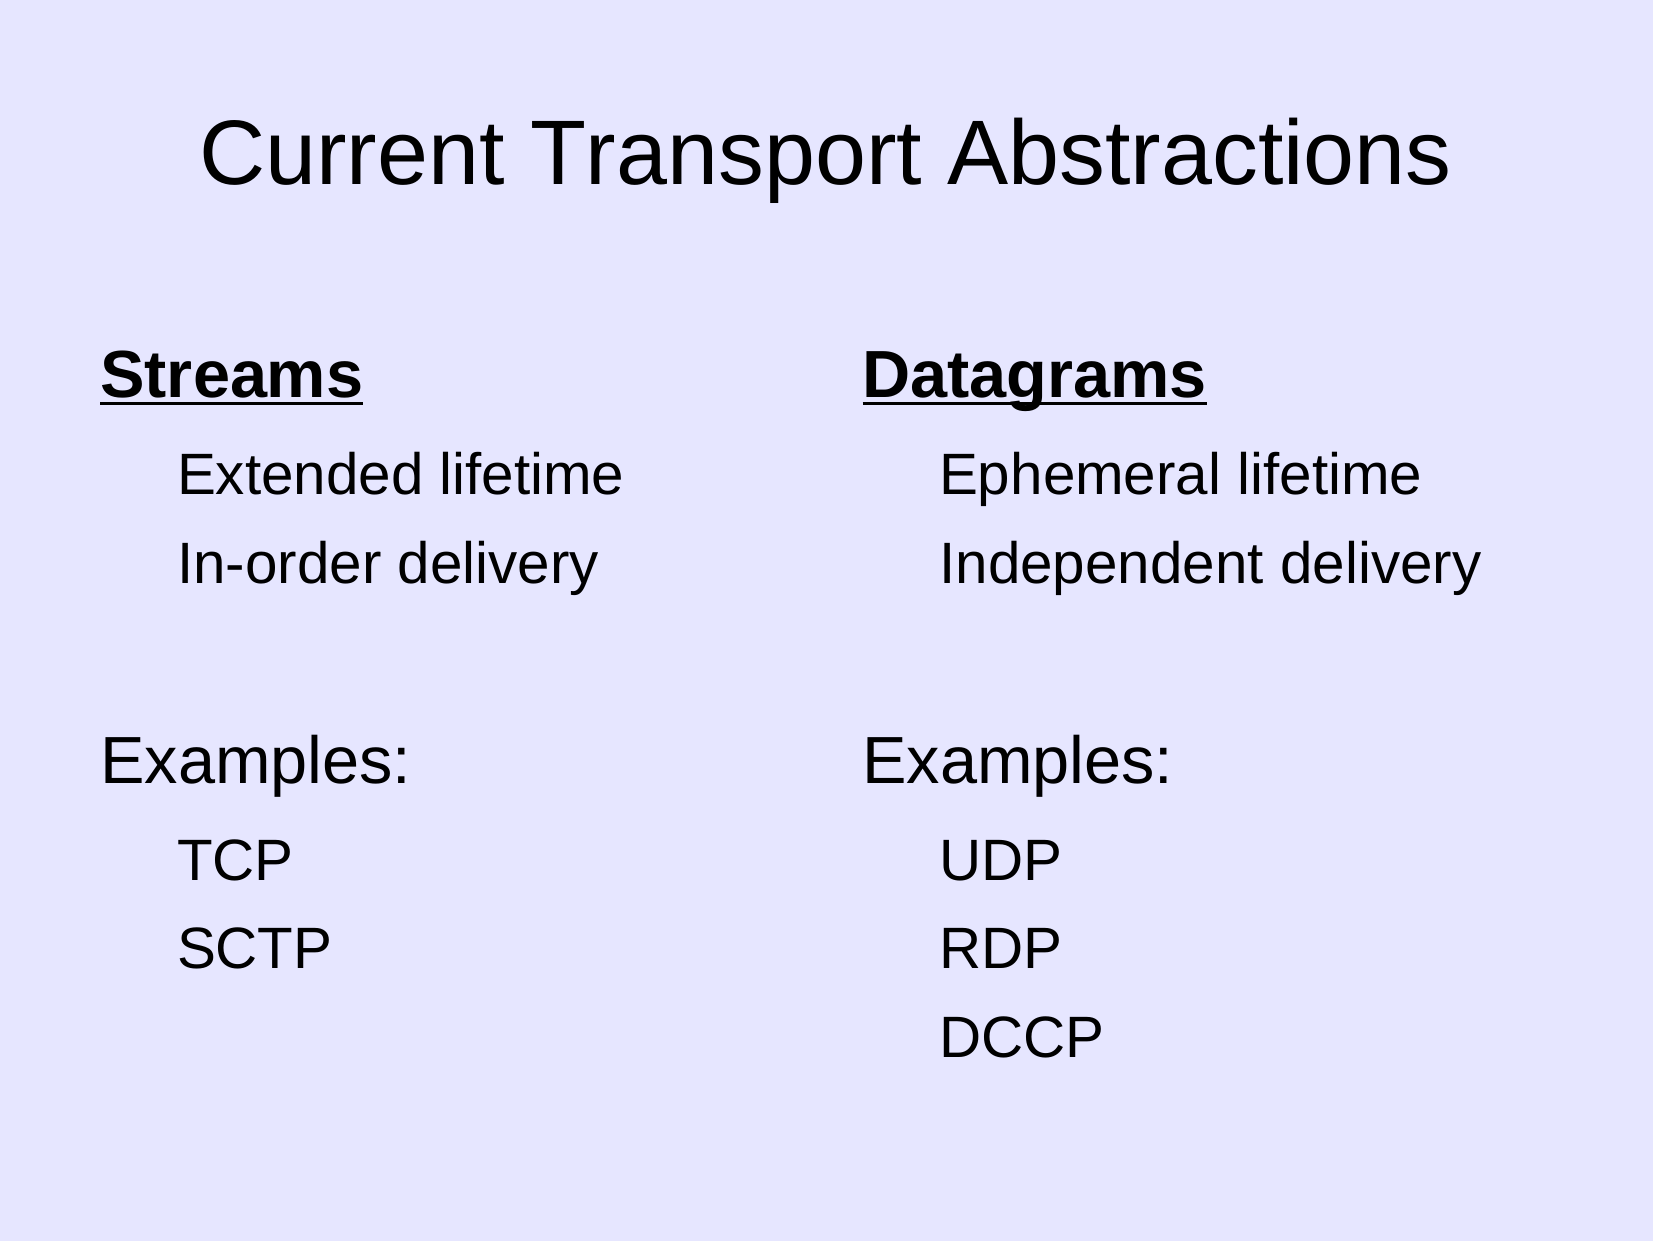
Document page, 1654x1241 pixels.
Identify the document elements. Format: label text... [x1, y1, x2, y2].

list Streams Extended lifetime In-order delivery Examples: TCP SCTP [82, 337, 809, 1109]
title Current Transport Abstractions [82, 49, 1571, 257]
list Datagrams Ephemeral lifetime Independent delivery Examples: UDP RDP DCCP [844, 337, 1571, 1106]
